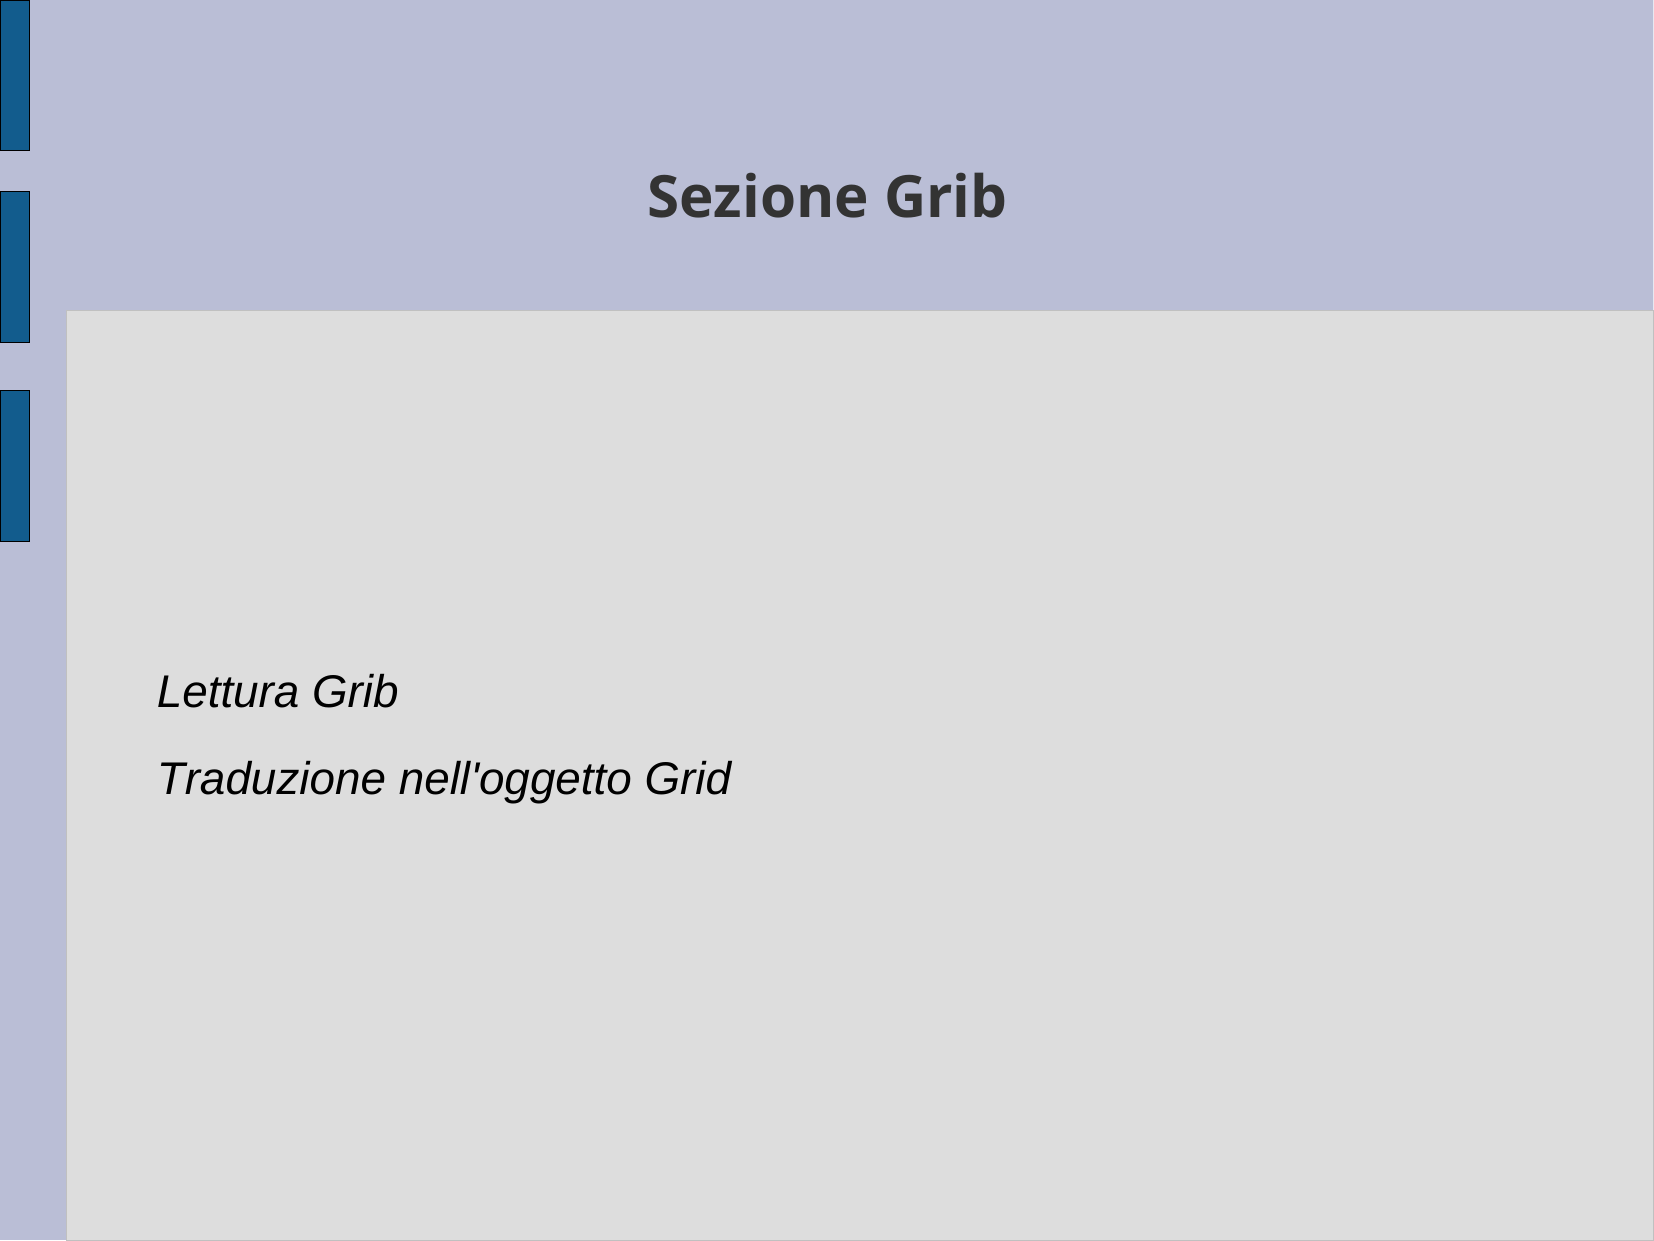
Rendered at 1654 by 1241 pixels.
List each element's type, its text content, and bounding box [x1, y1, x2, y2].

subtitle Lettura Grib Traduzione nell'oggetto Grid [121, 344, 1534, 1127]
title Sezione Grib [121, 91, 1534, 299]
